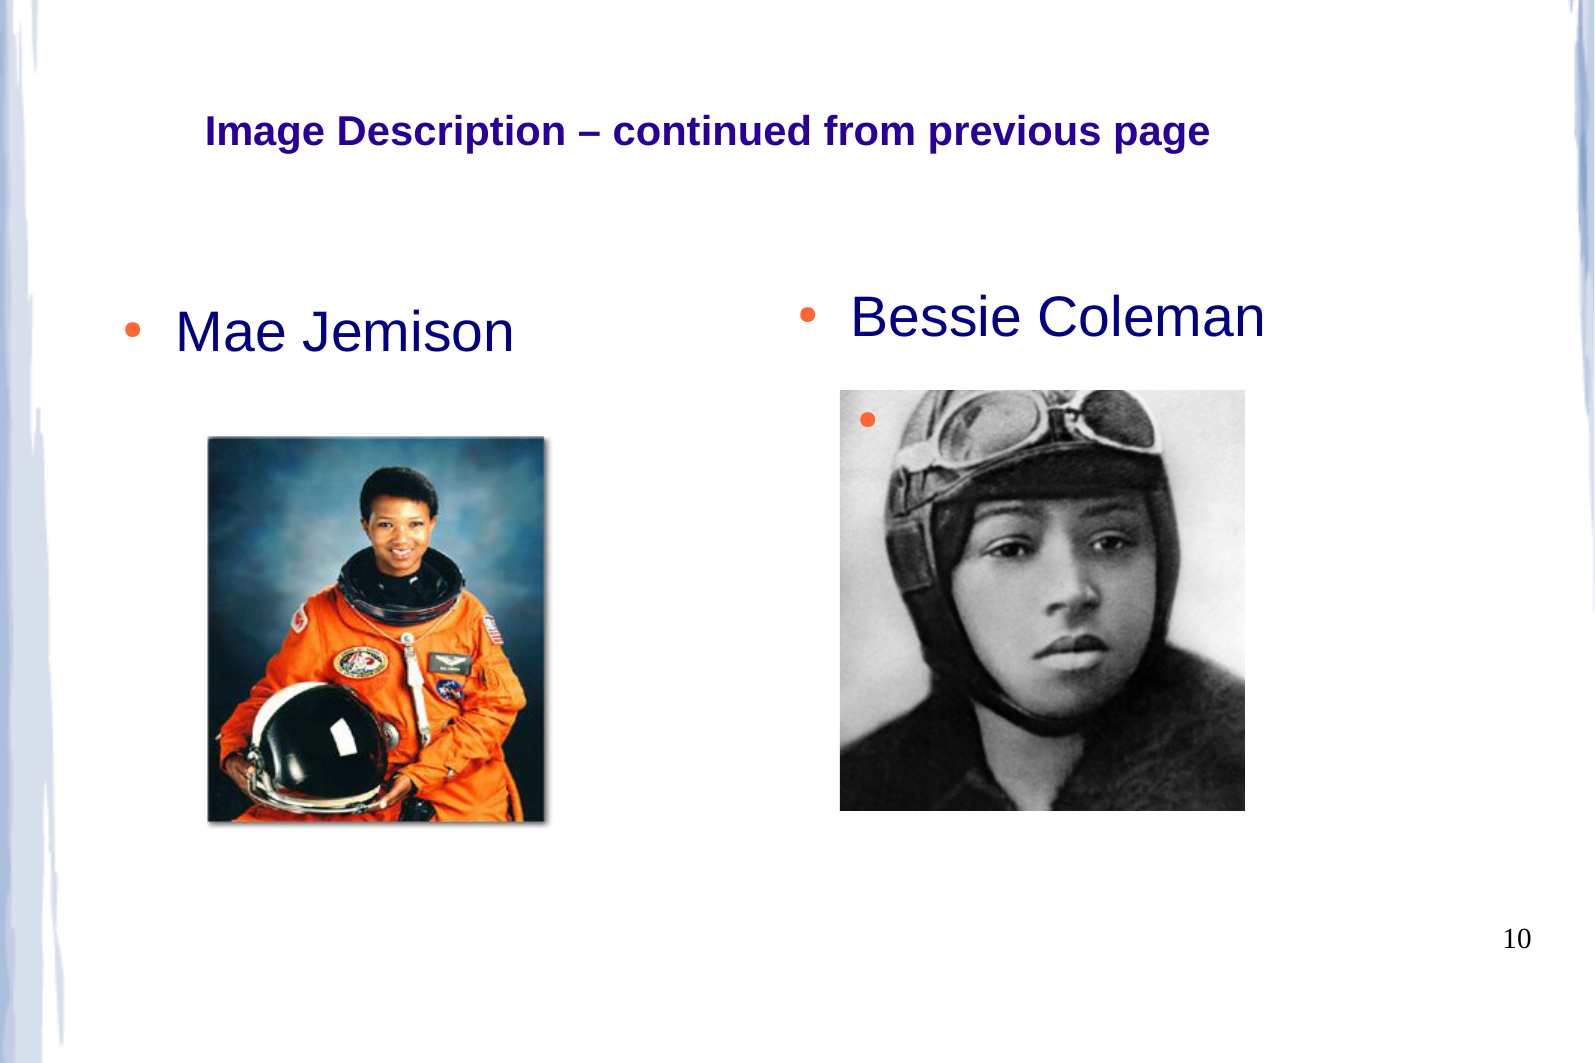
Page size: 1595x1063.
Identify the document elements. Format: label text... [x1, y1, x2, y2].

picture [0, 0, 1595, 1063]
list Mae Jemison [105, 300, 751, 453]
list Bessie Coleman [780, 285, 1426, 391]
title Image Description – continued from previous page [79, 42, 1381, 220]
list [840, 390, 1246, 811]
